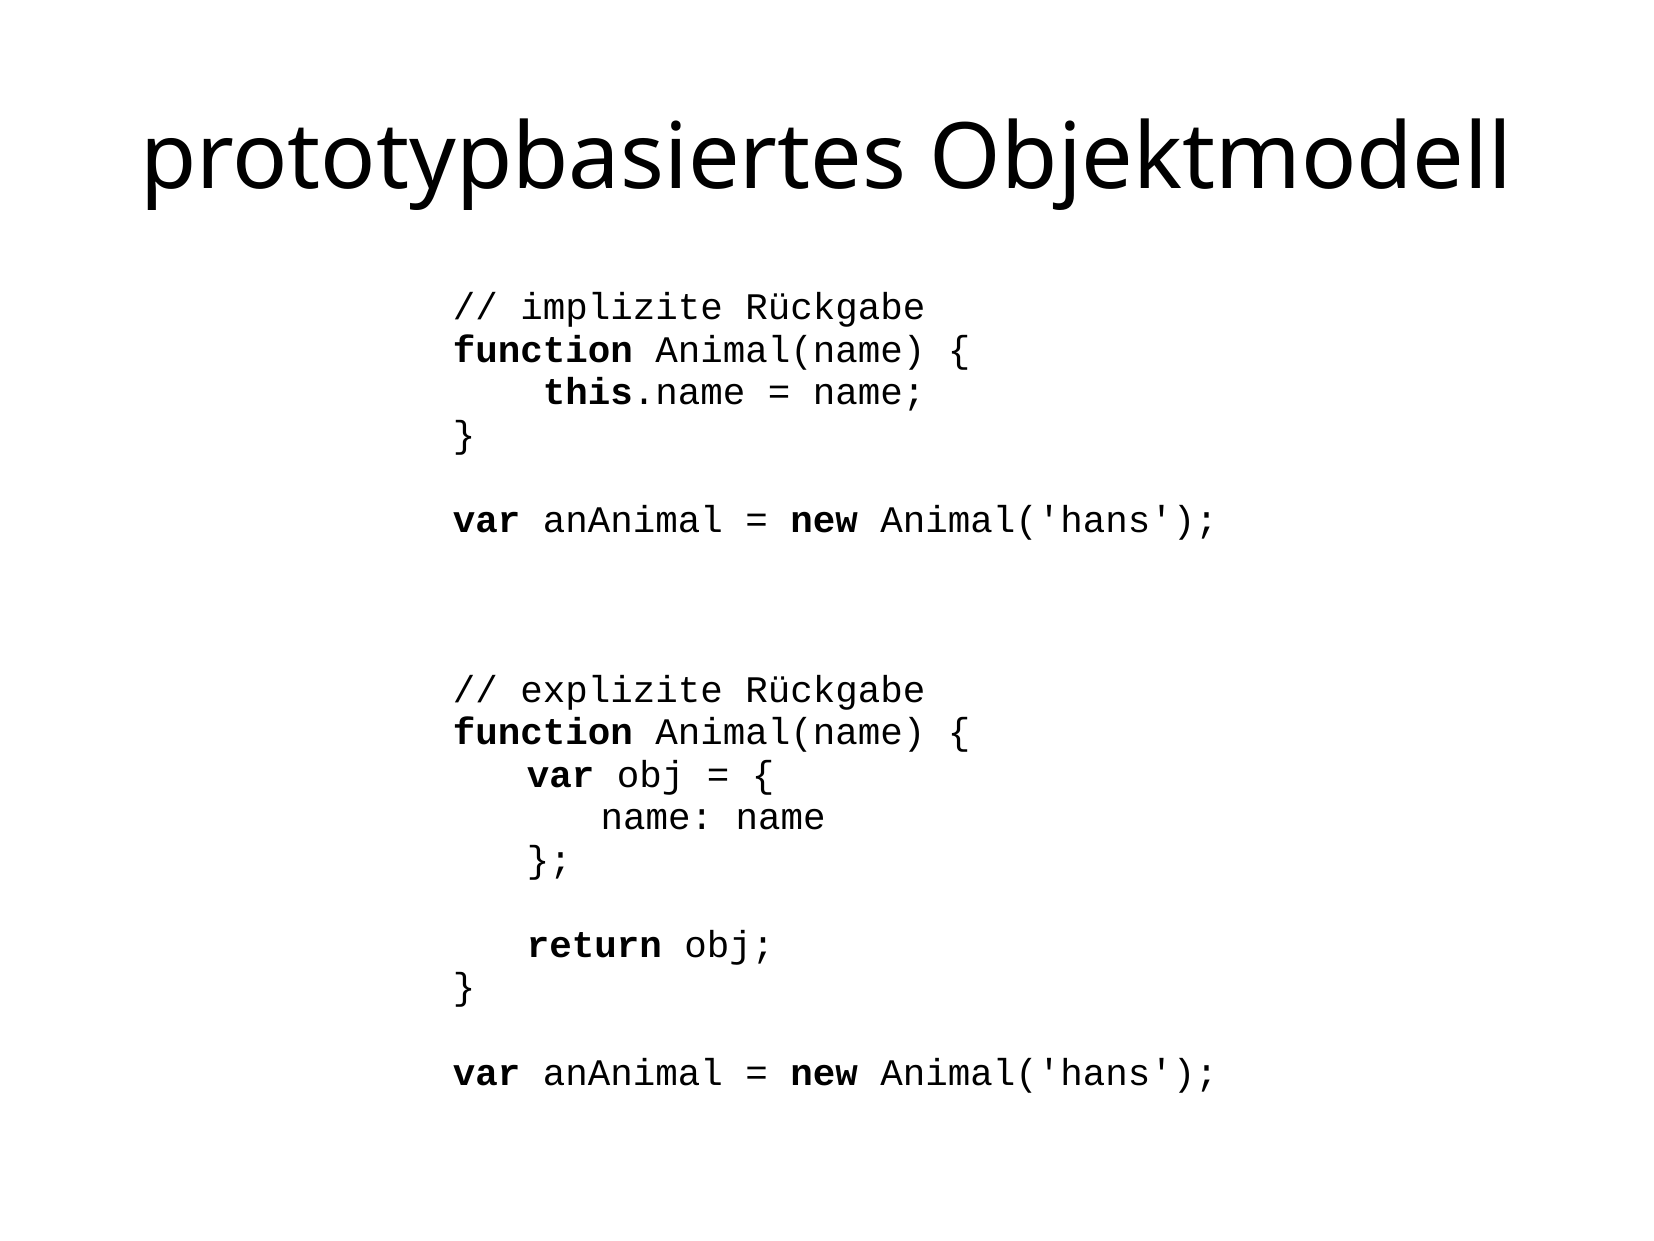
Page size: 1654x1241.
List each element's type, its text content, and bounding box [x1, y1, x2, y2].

text_box // implizite Rückgabe function Animal(name) { this.name = name; } var anAnimal = new Animal('hans'); // explizite Rückgabe function Animal(name) { var obj = { name: name }; return obj; } var anAnimal = new Animal('hans'); [438, 280, 1233, 1104]
title prototypbasiertes Objektmodell [82, 49, 1571, 257]
